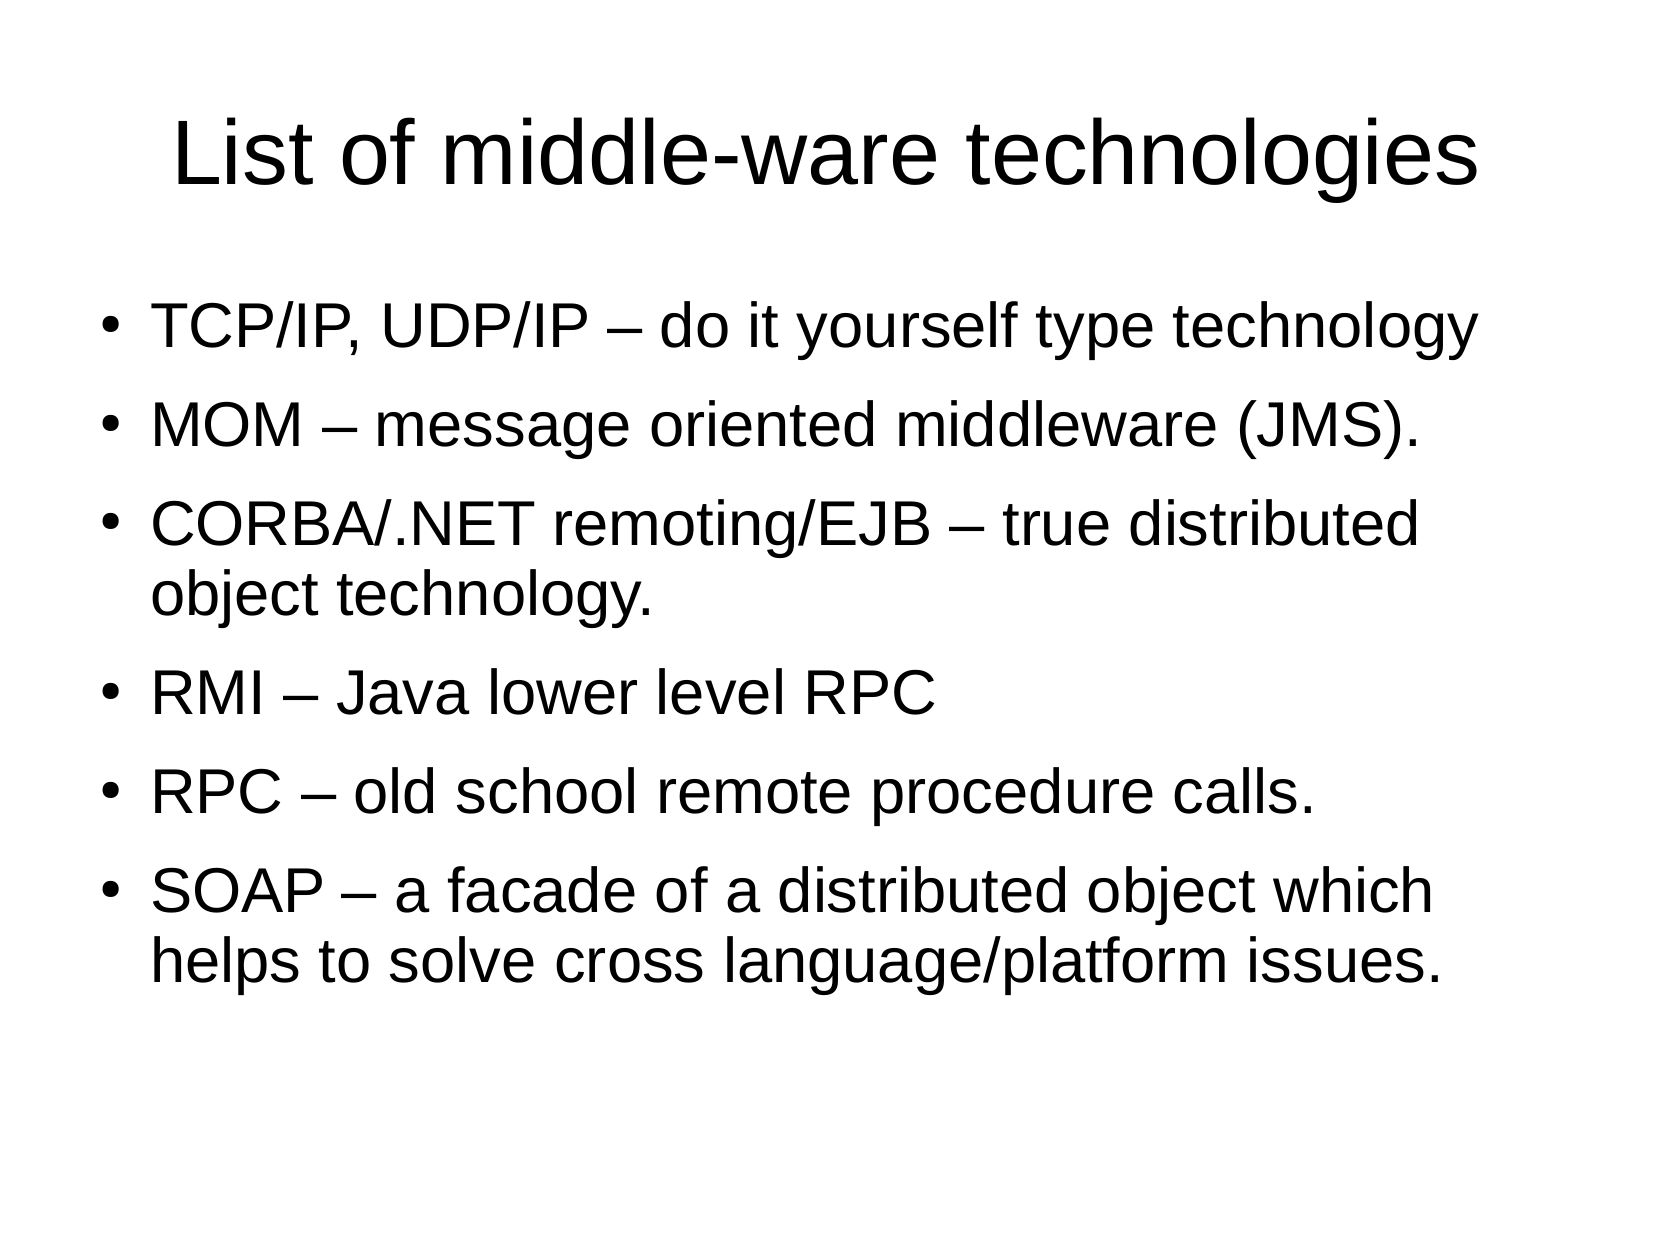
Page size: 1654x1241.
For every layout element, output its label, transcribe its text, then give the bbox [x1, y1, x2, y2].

title List of middle-ware technologies [82, 49, 1571, 257]
list TCP/IP, UDP/IP – do it yourself type technology MOM – message oriented middleware (JMS). CORBA/.NET remoting/EJB – true distributed object technology. RMI – Java lower level RPC RPC – old school remote procedure calls. SOAP – a facade of a distributed object which helps to solve cross language/platform issues. [82, 290, 1538, 1010]
